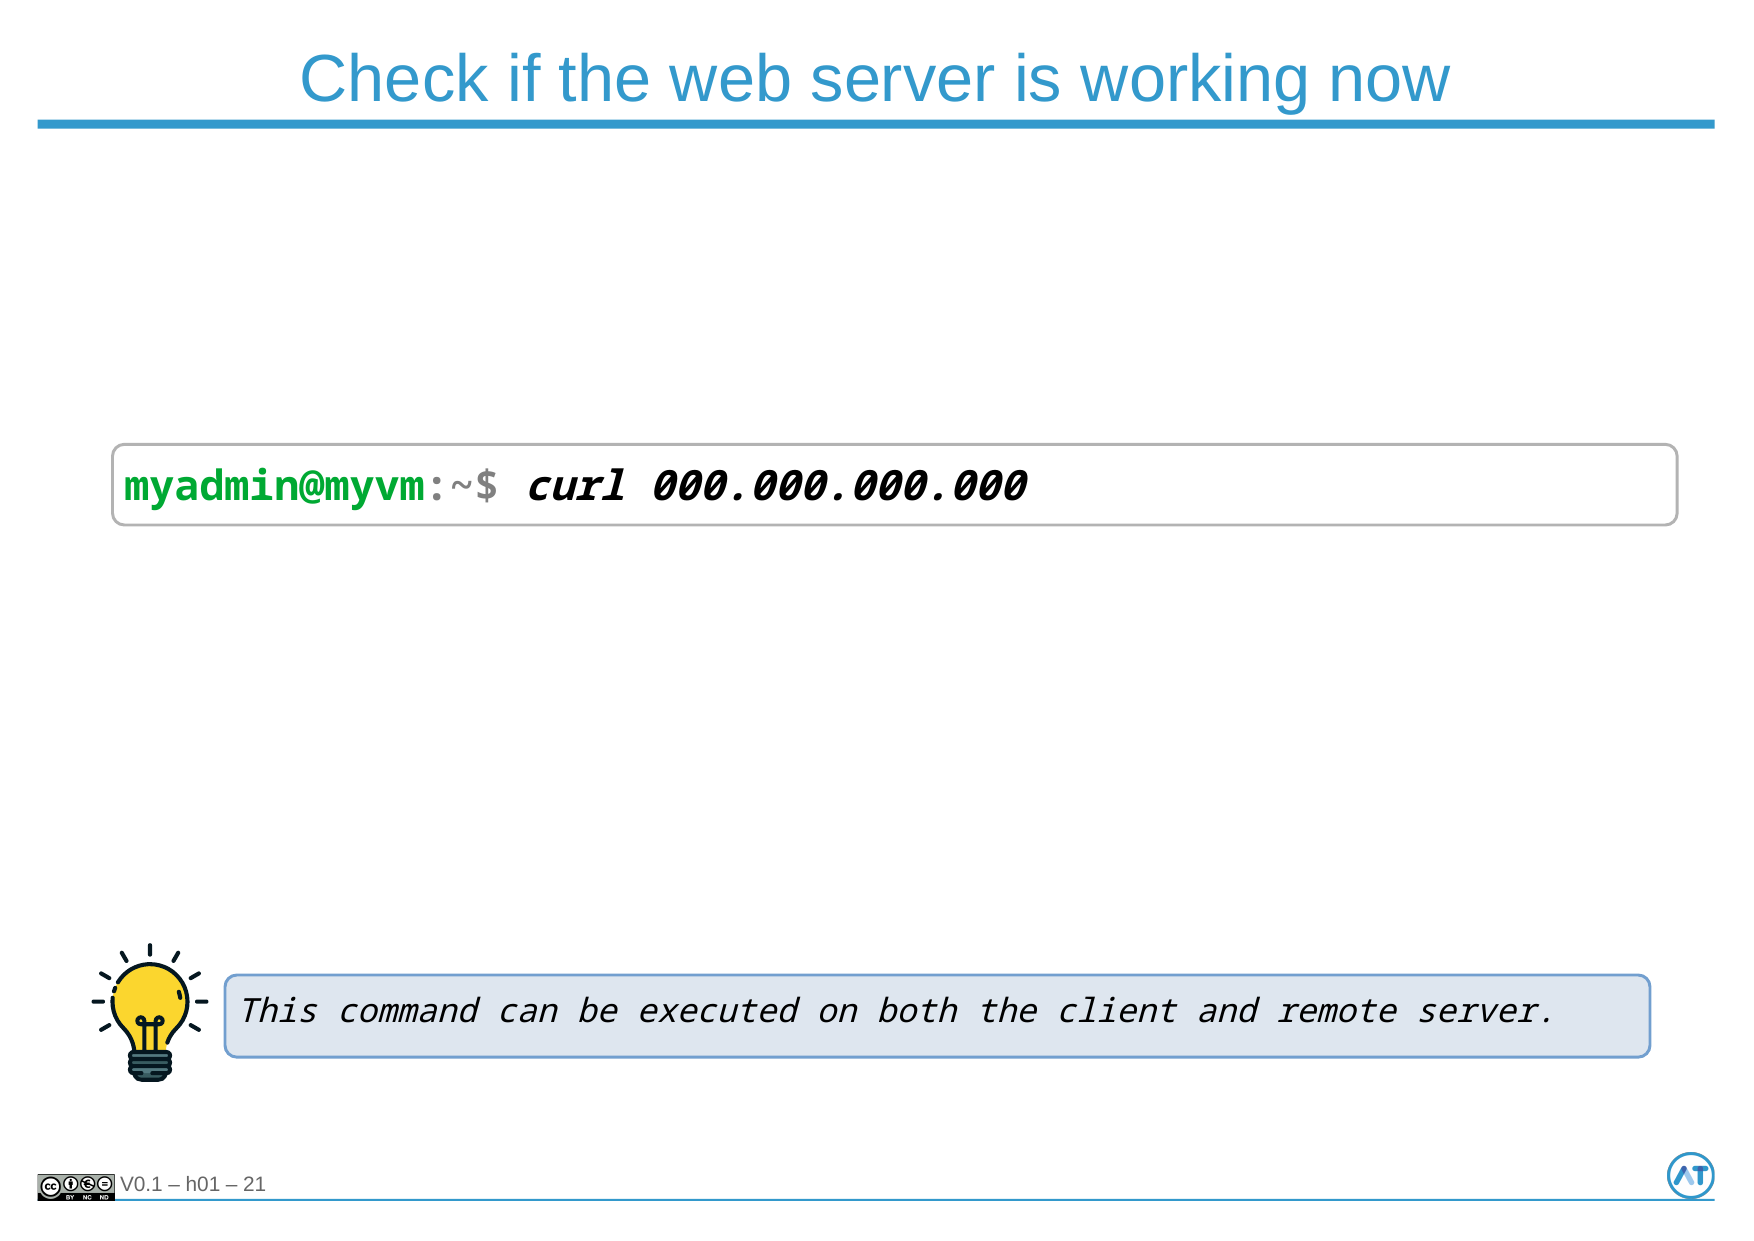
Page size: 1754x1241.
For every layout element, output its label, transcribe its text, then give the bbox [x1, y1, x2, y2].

text_box myadmin@myvm:~$ curl 000.000.000.000 [112, 444, 1678, 526]
title Check if the web server is working now [37, 37, 1715, 120]
picture [75, 937, 226, 1088]
picture [37, 1174, 115, 1201]
text_box This command can be executed on both the client and remote server. [225, 975, 1651, 1058]
picture [1667, 1152, 1715, 1199]
